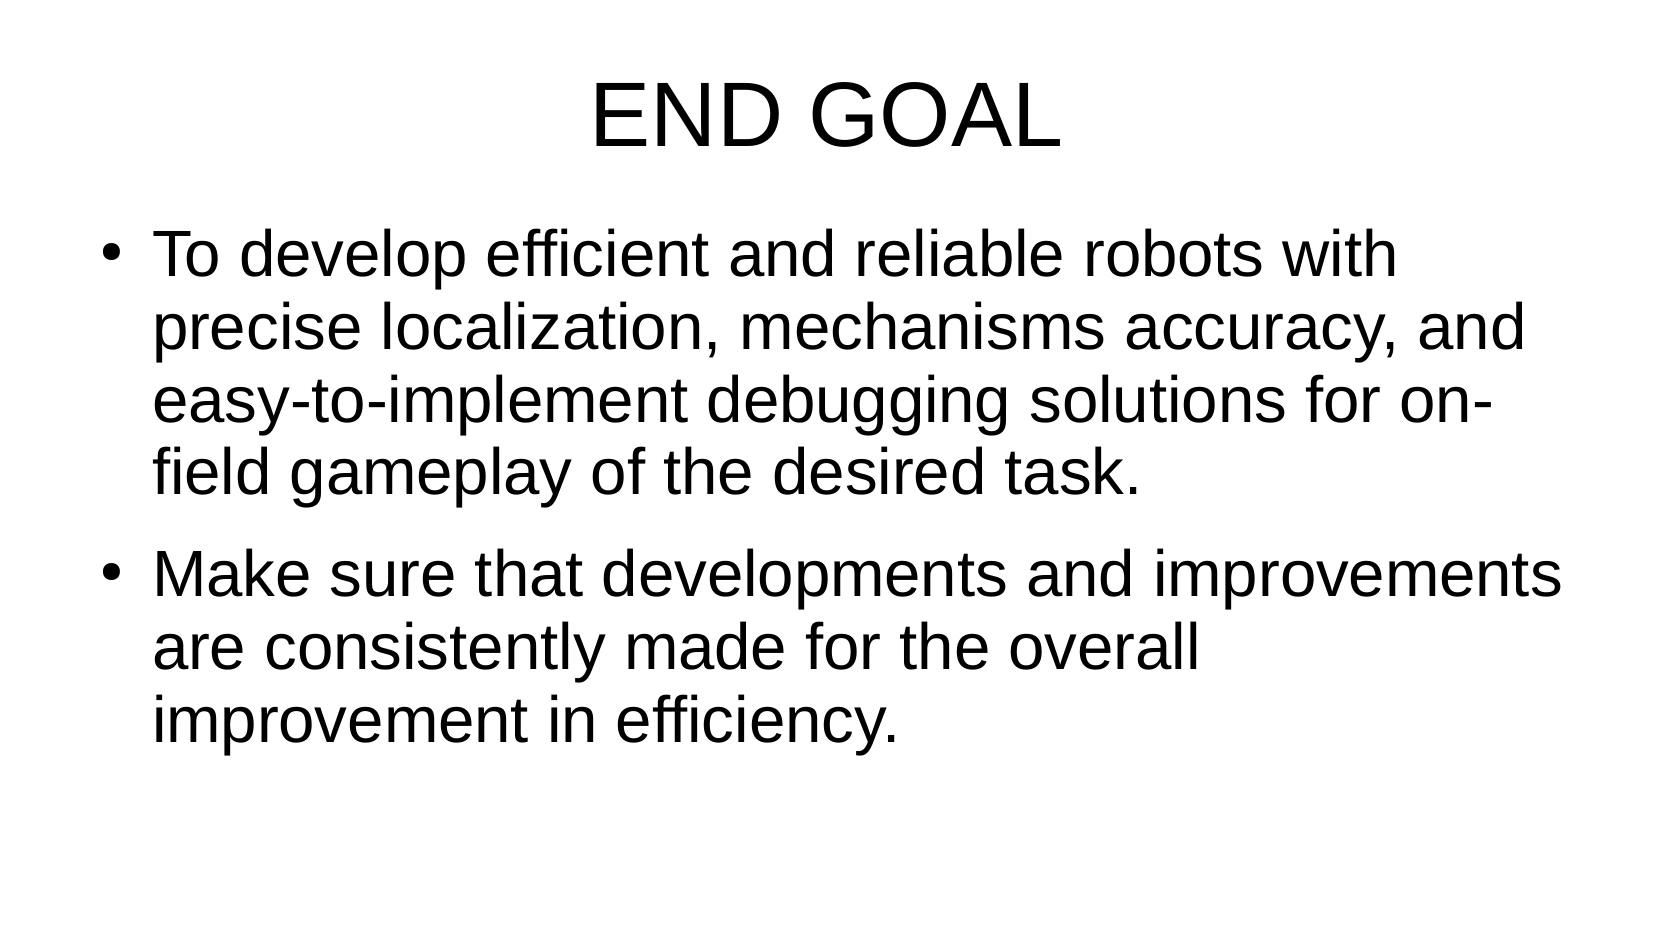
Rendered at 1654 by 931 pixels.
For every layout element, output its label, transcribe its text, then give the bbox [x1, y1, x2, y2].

list To develop efficient and reliable robots with precise localization, mechanisms accuracy, and easy-to-implement debugging solutions for on-field gameplay of the desired task. Make sure that developments and improvements are consistently made for the overall improvement in efficiency. [82, 217, 1571, 758]
title END GOAL [82, 37, 1571, 193]
